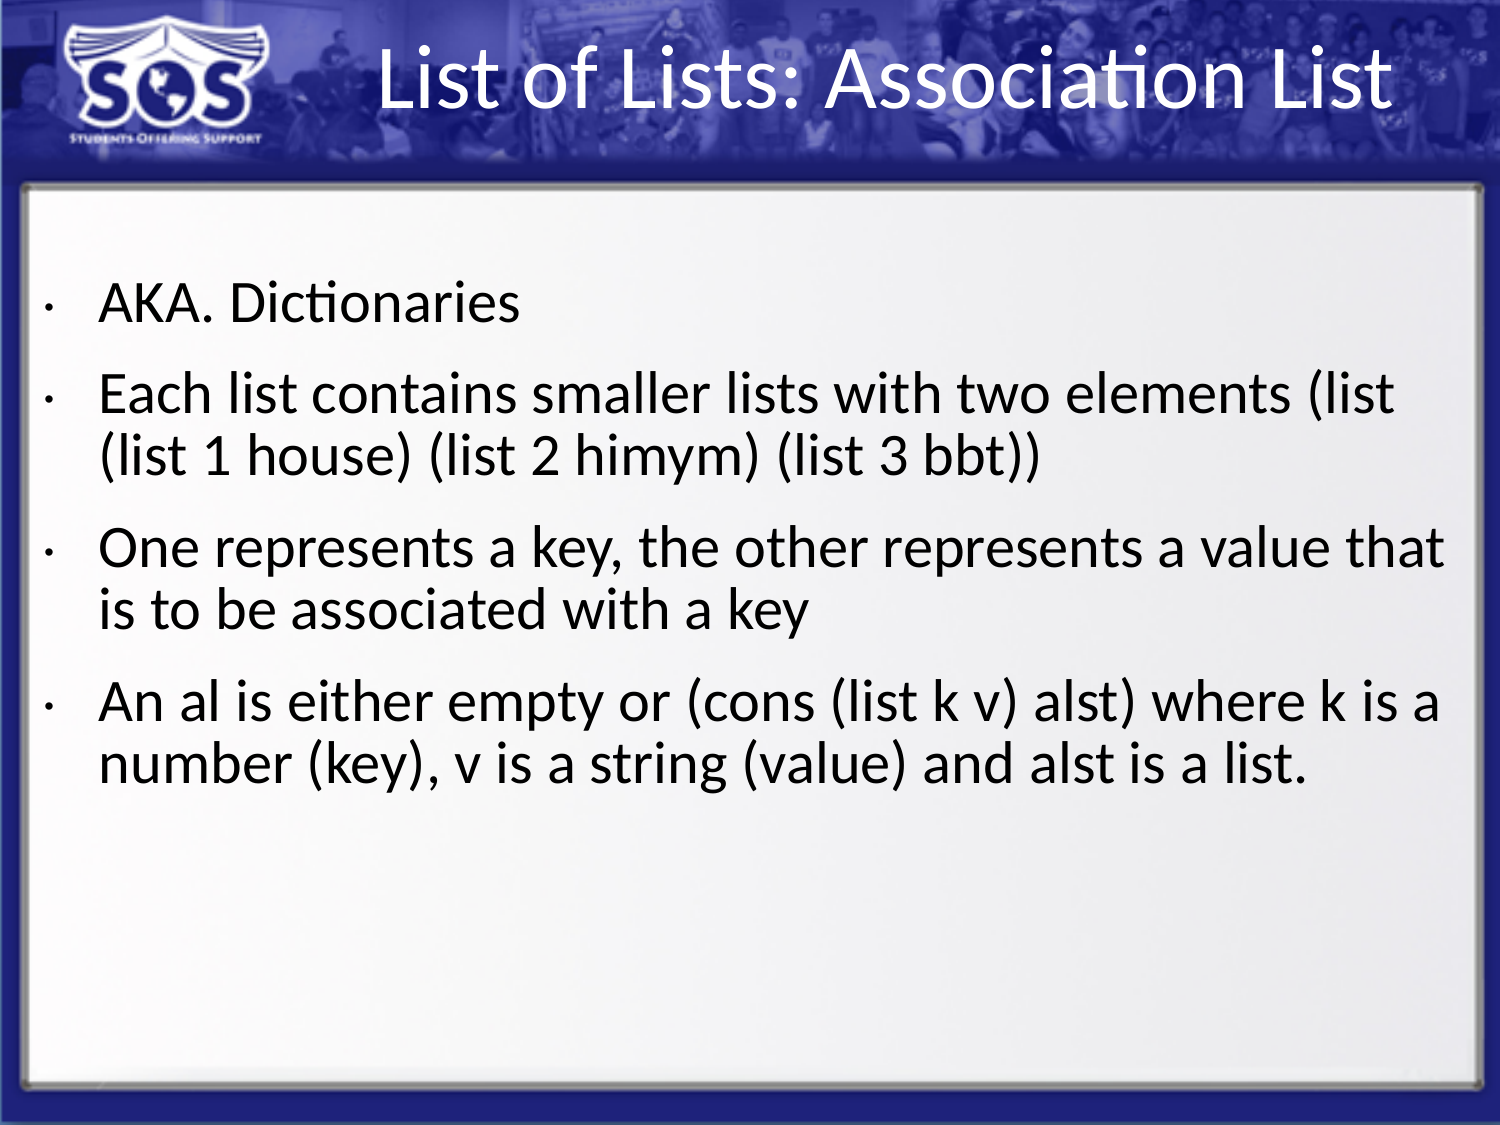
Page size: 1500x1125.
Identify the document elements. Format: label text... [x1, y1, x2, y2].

picture [0, 0, 1500, 1125]
text_box AKA. Dictionaries Each list contains smaller lists with two elements (list (list 1 house) (list 2 himym) (list 3 bbt)) One represents a key, the other represents a value that is to be associated with a key An al is either empty or (cons (list k v) alst) where k is a number (key), v is a string (value) and alst is a list. [29, 268, 1489, 1035]
text_box List of Lists: Association List [324, 30, 1447, 157]
